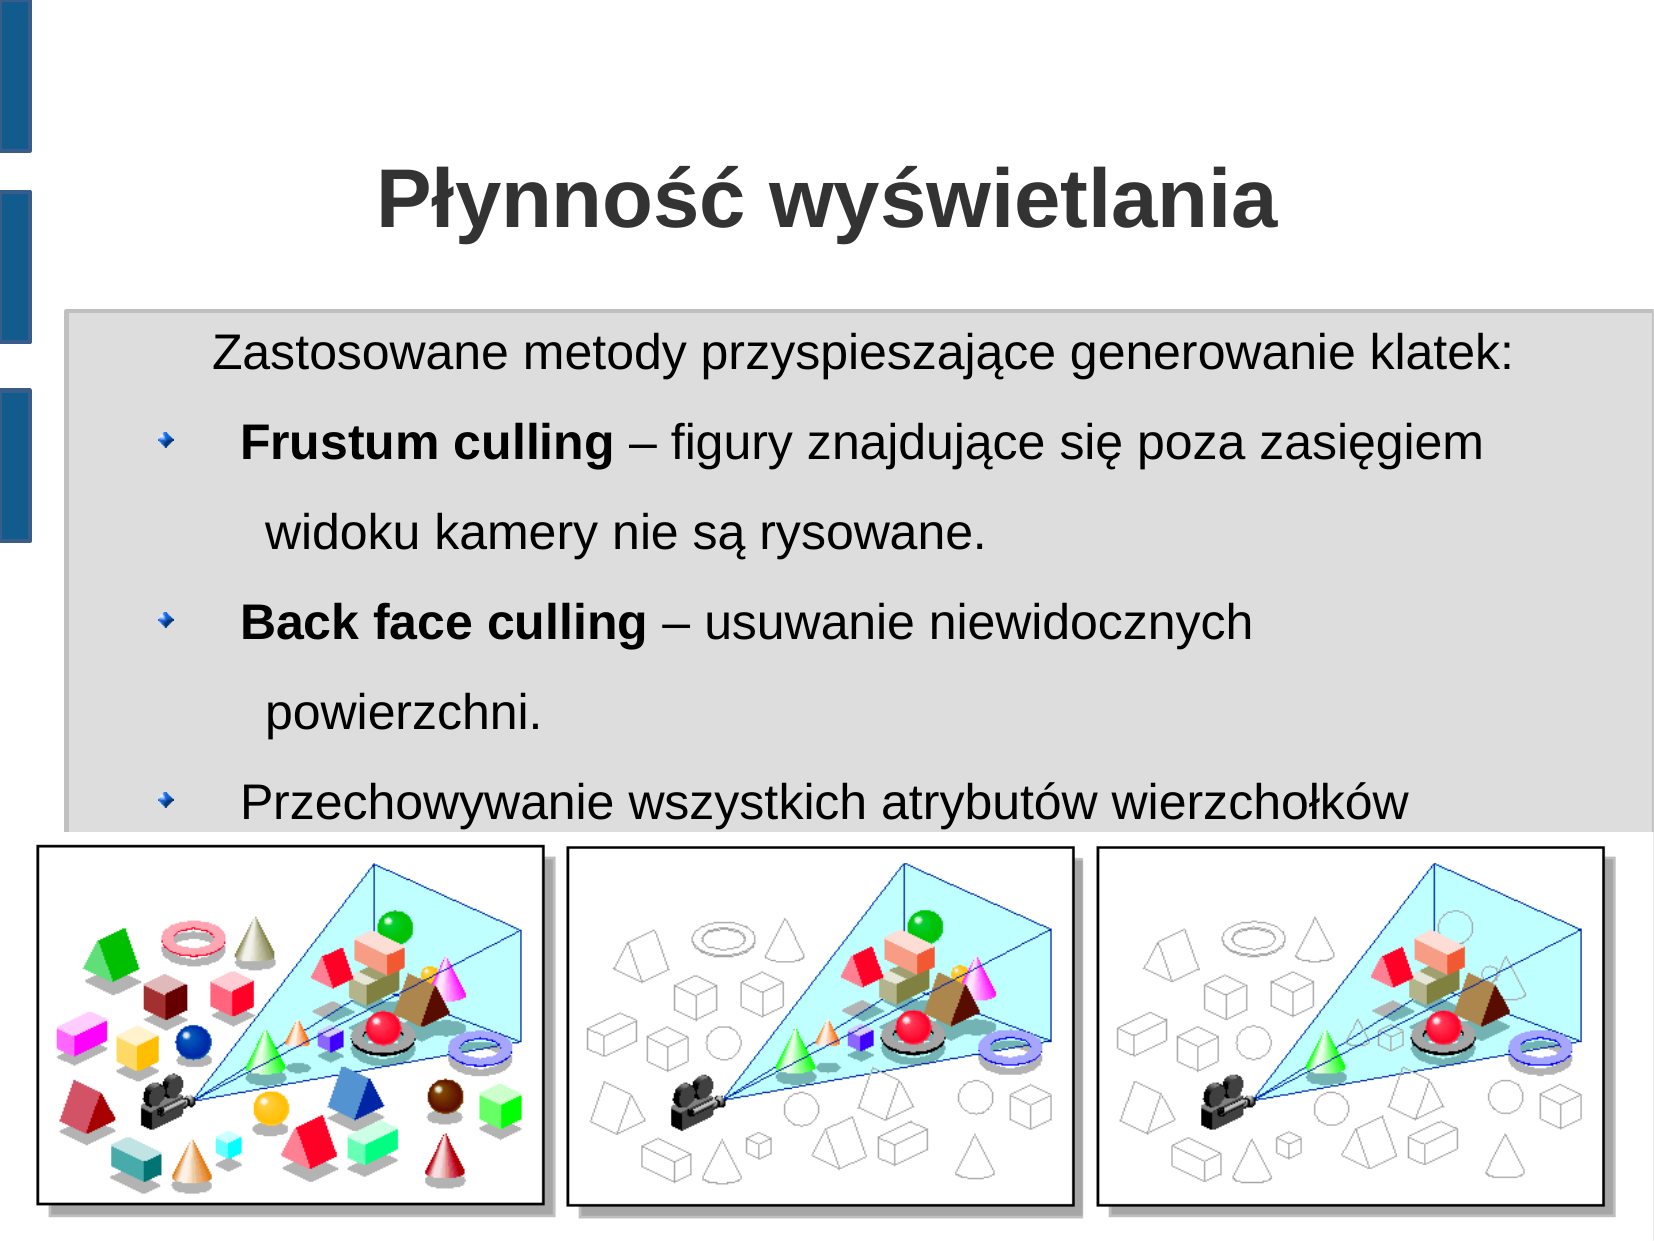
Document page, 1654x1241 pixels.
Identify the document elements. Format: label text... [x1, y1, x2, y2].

list Zastosowane metody przyspieszające generowanie klatek: Frustum culling – figury znajdujące się poza zasięgiem widoku kamery nie są rysowane. Back face culling – usuwanie niewidocznych powierzchni. Przechowywanie wszystkich atrybutów wierzchołków siatki trójkątów w jednym buforze. [123, 259, 1536, 832]
title Płynność wyświetlania [121, 91, 1534, 299]
picture [23, 832, 1654, 1241]
